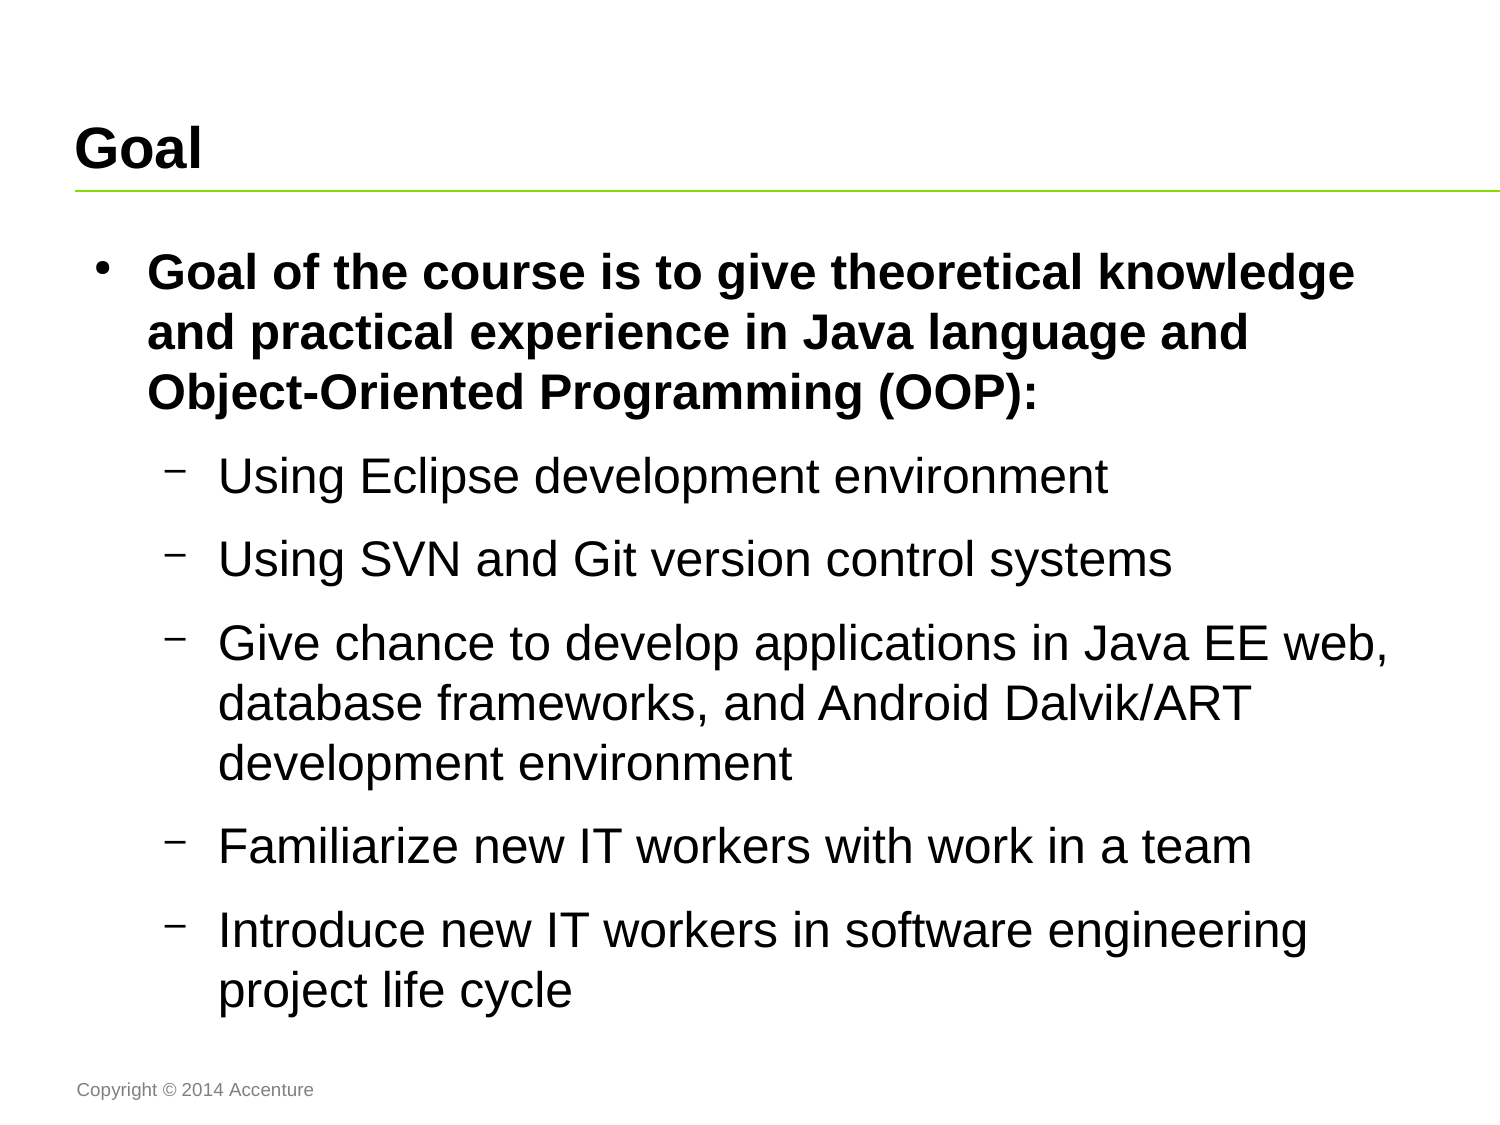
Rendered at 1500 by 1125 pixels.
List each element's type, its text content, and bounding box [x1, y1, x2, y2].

list Goal of the course is to give theoretical knowledge and practical experience in Java language and Object-Oriented Programming (OOP): Using Eclipse development environment Using SVN and Git version control systems Give chance to develop applications in Java EE web, database frameworks, and Android Dalvik/ART development environment Familiarize new IT workers with work in a team Introduce new IT workers in software engineering project life cycle [76, 231, 1427, 1057]
title Goal [74, 51, 1500, 180]
